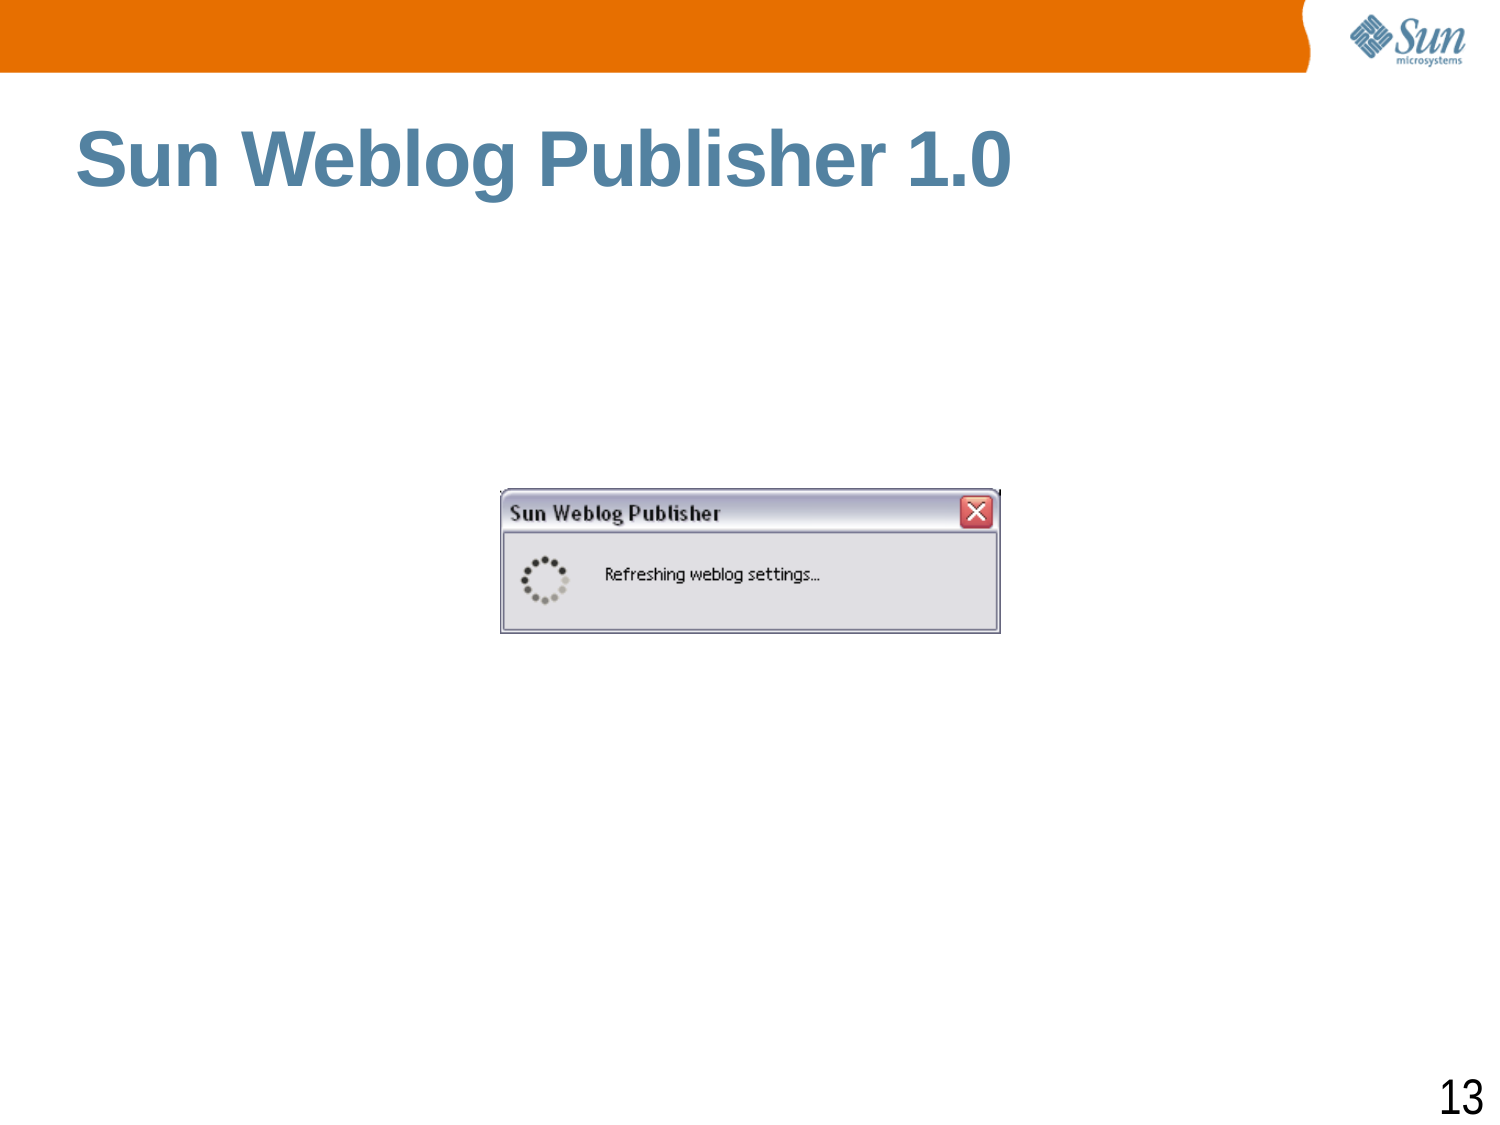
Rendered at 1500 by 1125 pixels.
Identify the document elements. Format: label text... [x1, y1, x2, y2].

title Sun Weblog Publisher 1.0 [75, 122, 1438, 228]
picture [0, 0, 1500, 75]
picture [500, 488, 1001, 635]
